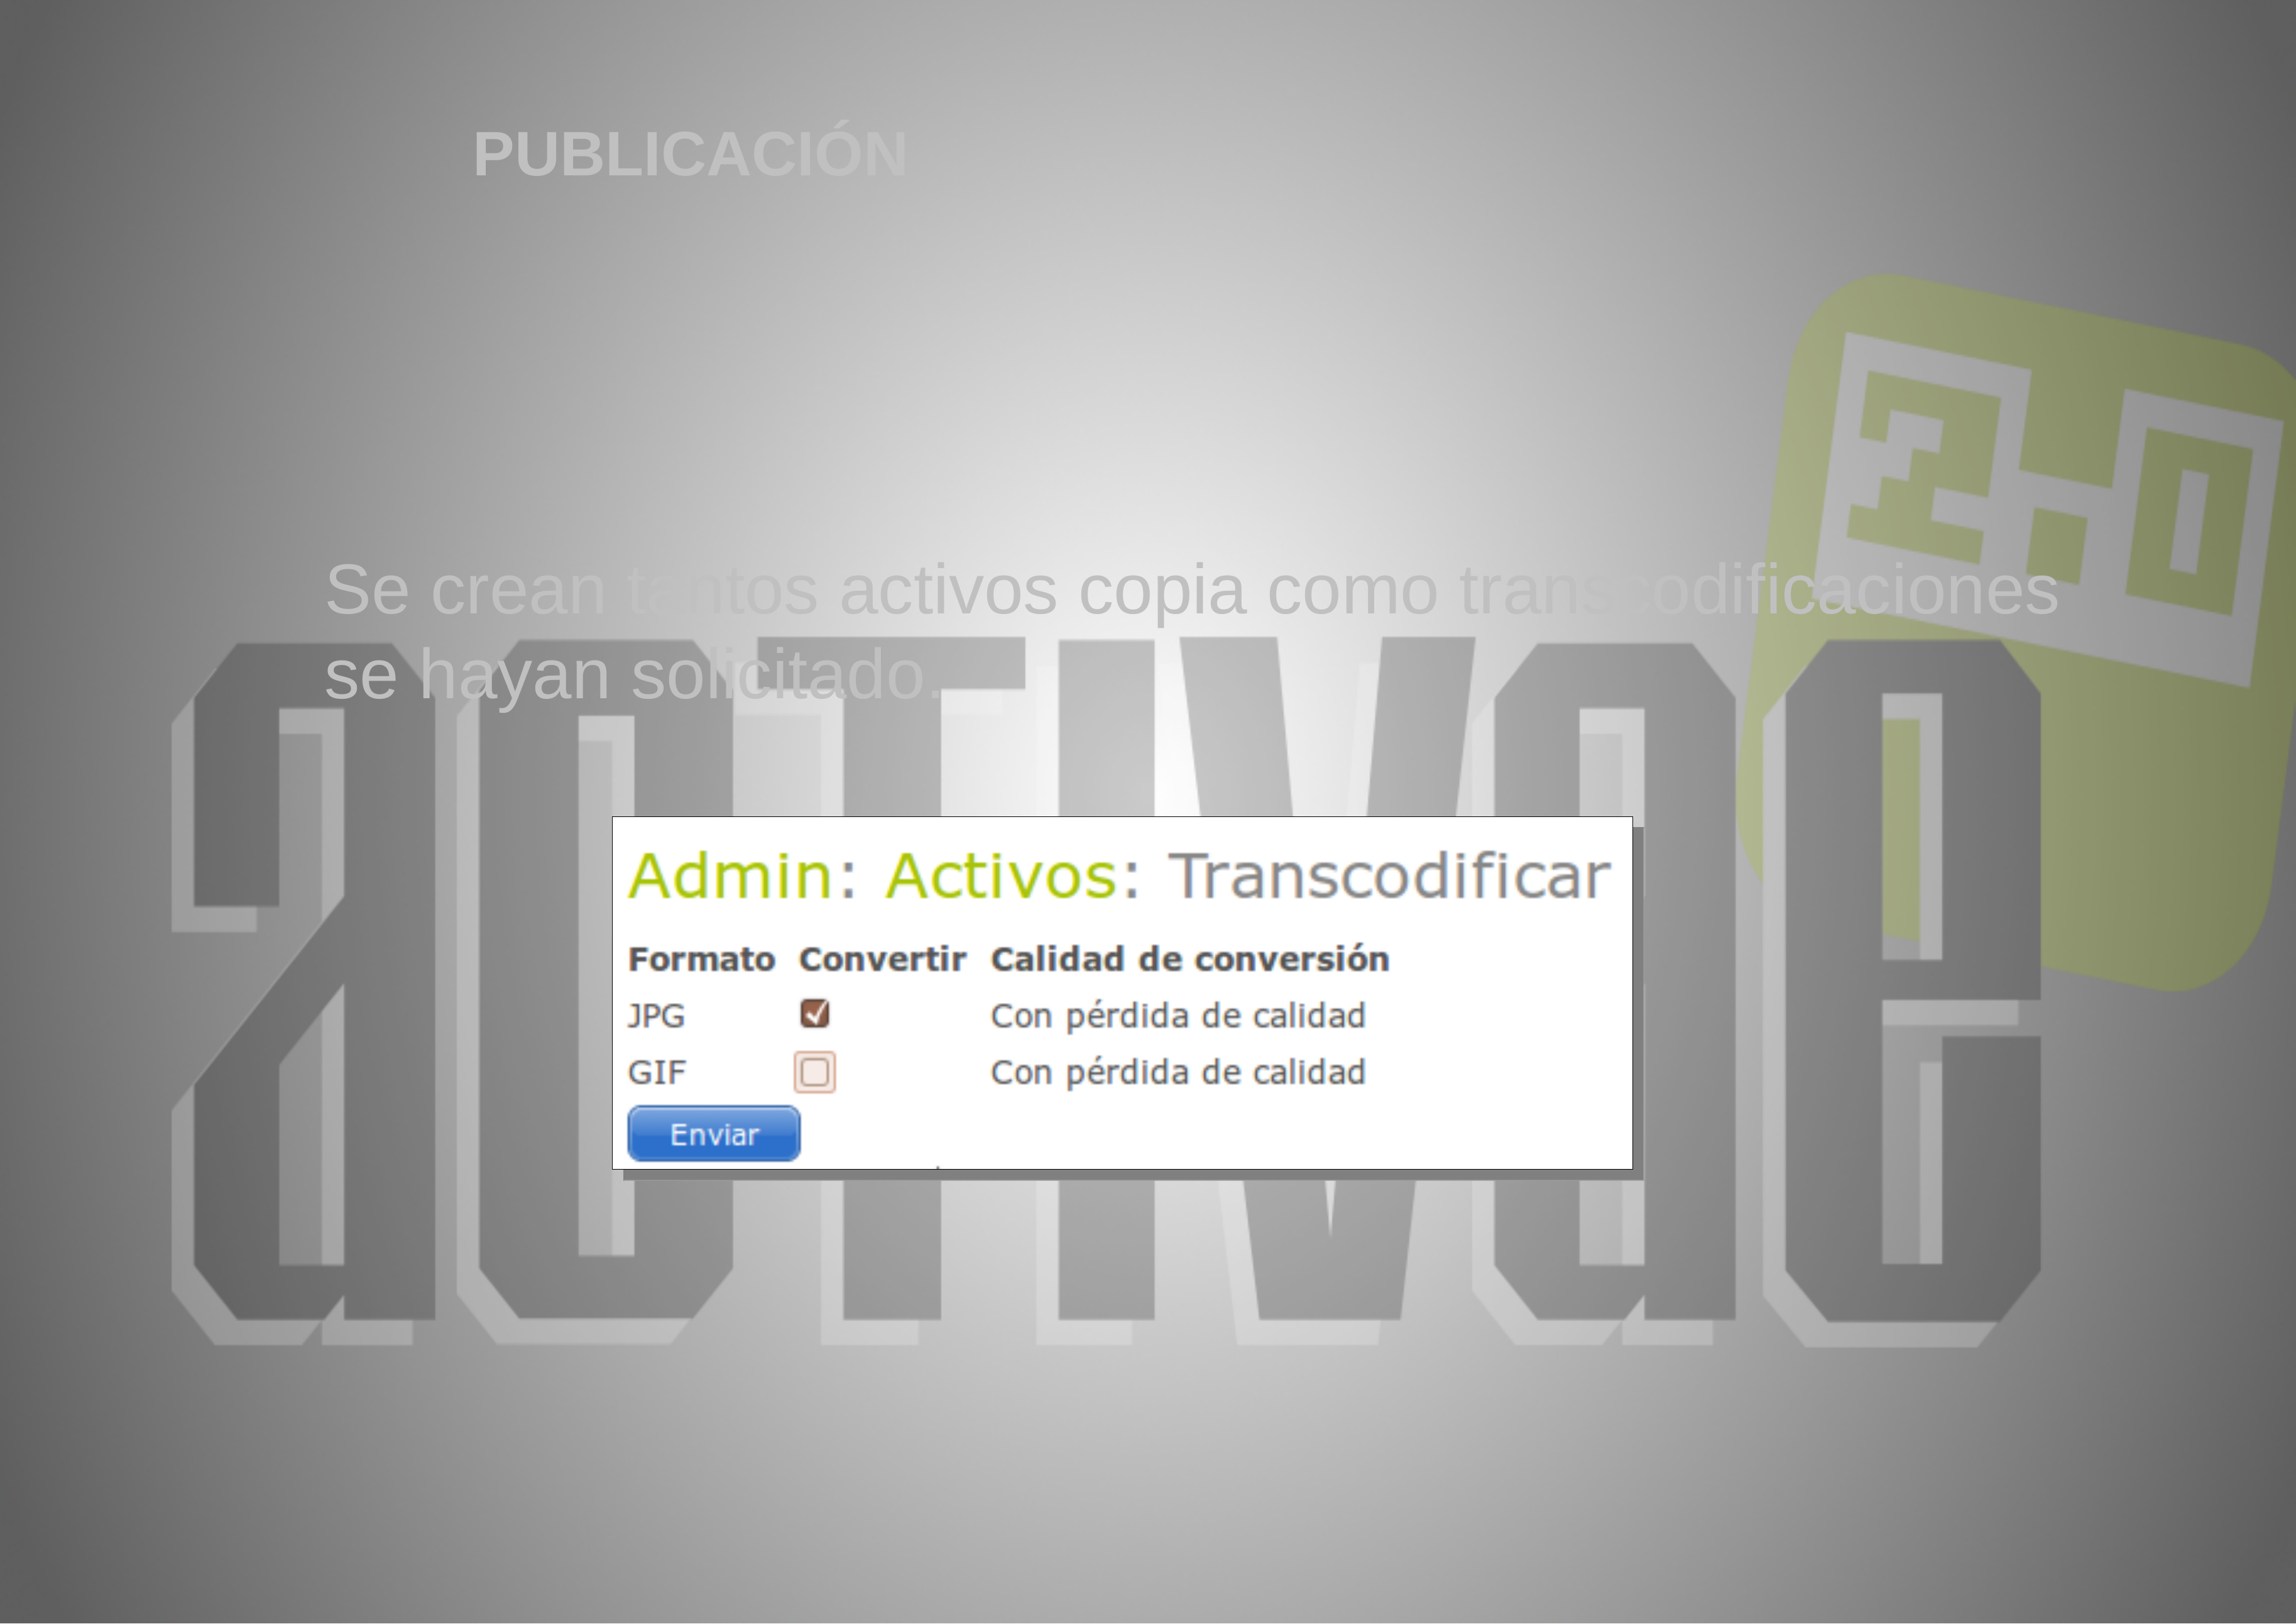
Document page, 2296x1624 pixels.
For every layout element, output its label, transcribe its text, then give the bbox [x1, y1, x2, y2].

text_box Se crean tantos activos copia como transcodificaciones se hayan solicitado. [315, 538, 2078, 1429]
text_box PUBLICACIÓN [215, 112, 910, 189]
picture [0, 0, 2296, 1623]
